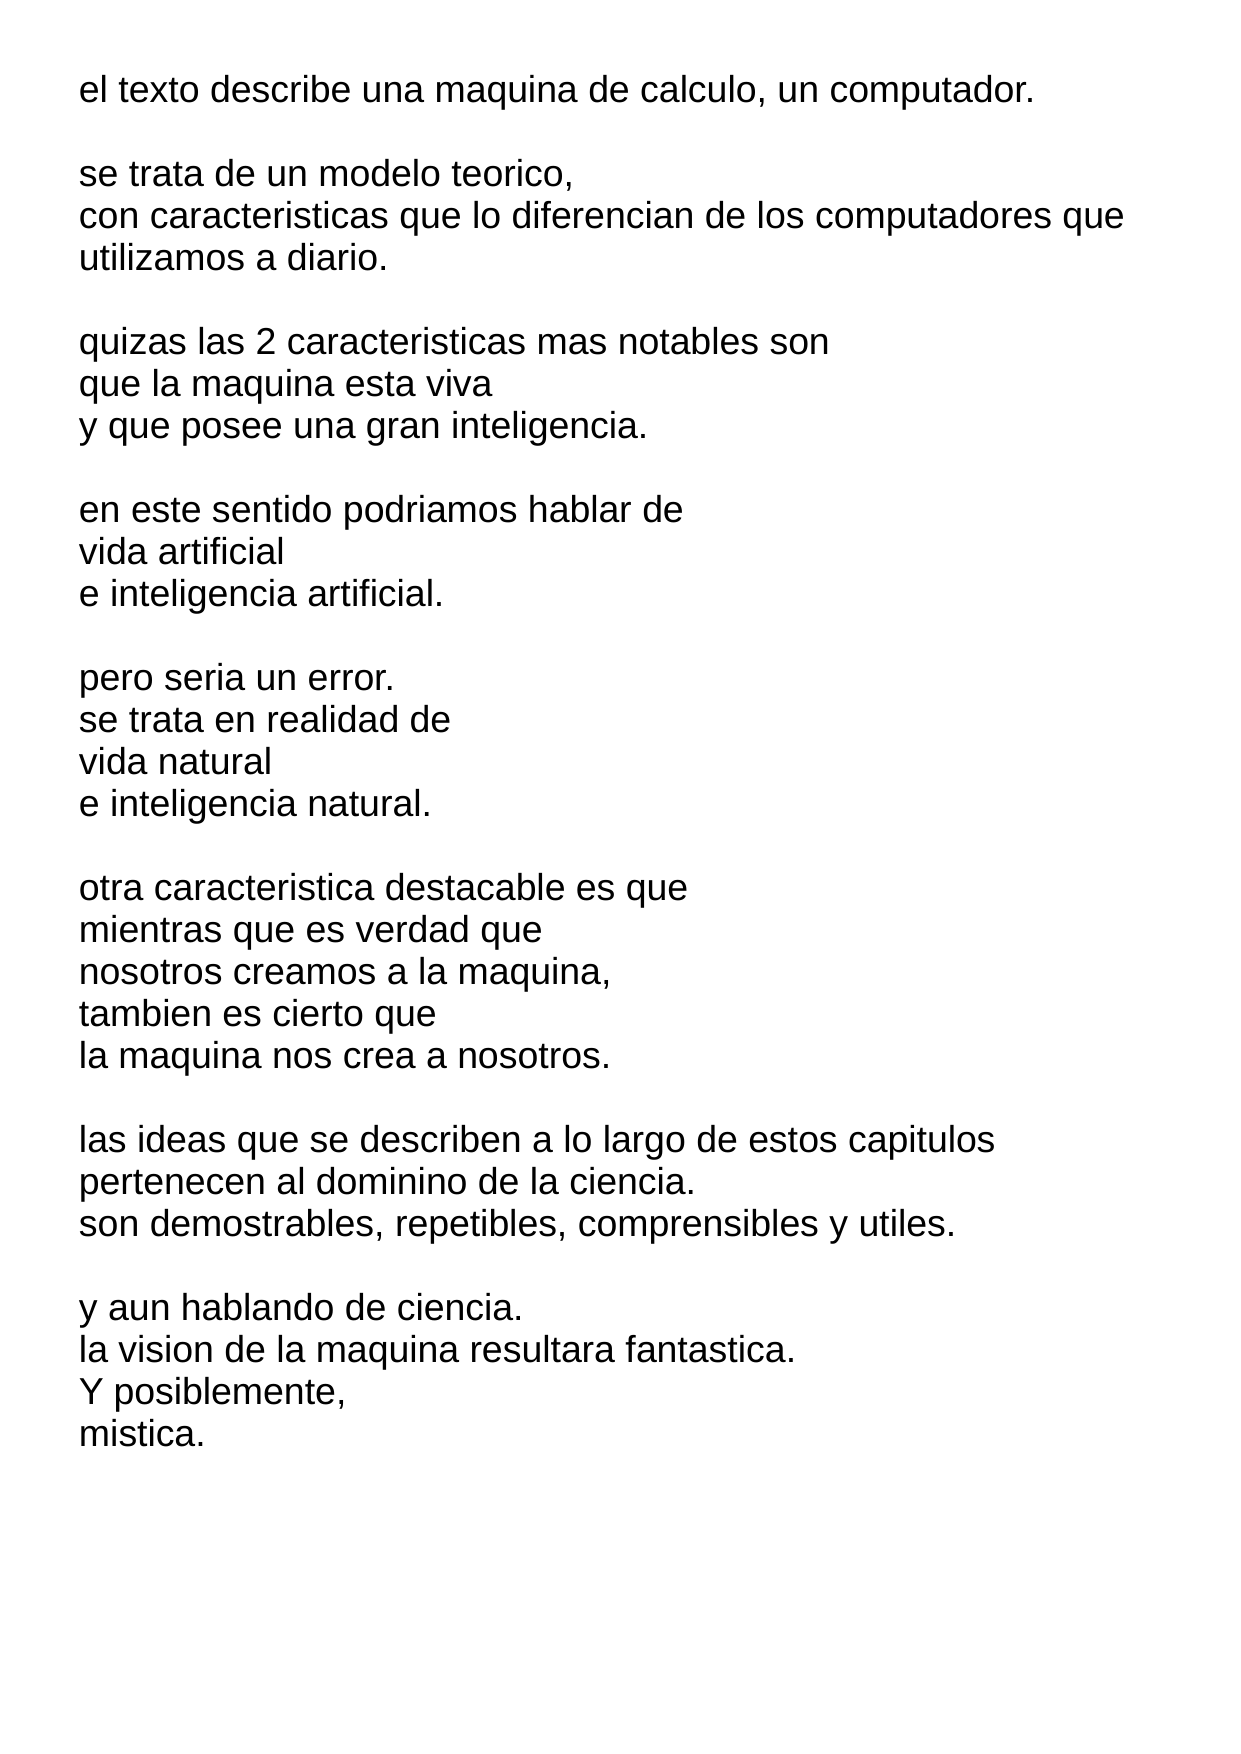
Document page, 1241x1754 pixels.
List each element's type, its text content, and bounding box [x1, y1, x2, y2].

text_box el texto describe una maquina de calculo, un computador. se trata de un modelo teorico, con caracteristicas que lo diferencian de los computadores que utilizamos a diario. quizas las 2 caracteristicas mas notables son que la maquina esta viva y que posee una gran inteligencia. en este sentido podriamos hablar de vida artificial e inteligencia artificial. pero seria un error. se trata en realidad de vida natural e inteligencia natural. otra caracteristica destacable es que mientras que es verdad que nosotros creamos a la maquina, tambien es cierto que la maquina nos crea a nosotros. las ideas que se describen a lo largo de estos capitulos pertenecen al dominino de la ciencia. son demostrables, repetibles, comprensibles y utiles. y aun hablando de ciencia. la vision de la maquina resultara fantastica. Y posiblemente, mistica. [64, 61, 1182, 1754]
